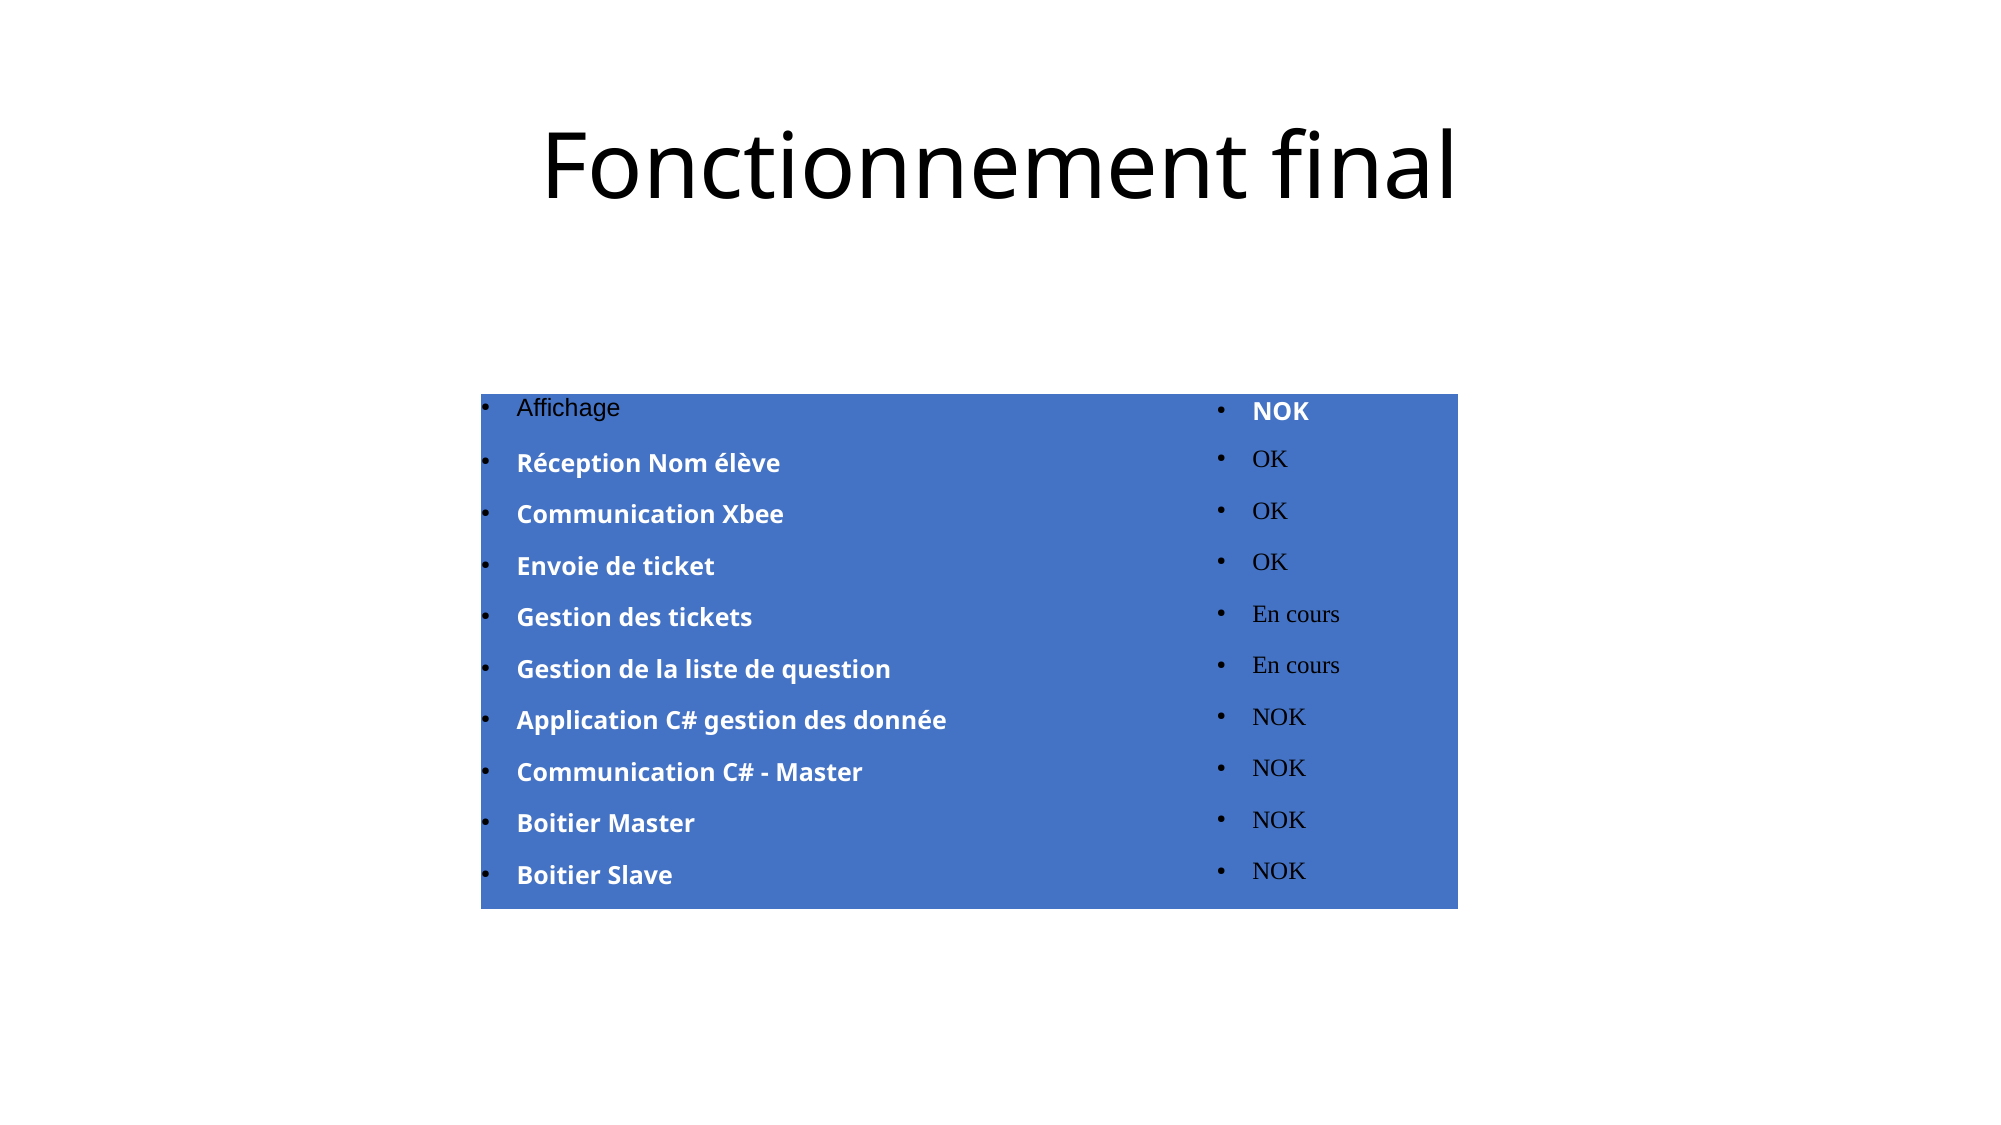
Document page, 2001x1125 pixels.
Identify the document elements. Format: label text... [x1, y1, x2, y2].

table_cell Application C# gestion des donnée [481, 703, 1217, 755]
table_cell Envoie de ticket [481, 548, 1217, 600]
table_cell NOK [1217, 755, 1458, 806]
table_cell Communication C# - Master [481, 755, 1217, 806]
table_cell Réception Nom élève [481, 445, 1217, 497]
table_cell NOK [1217, 806, 1458, 858]
table_cell En cours [1217, 600, 1458, 652]
table_cell Gestion de la liste de question [481, 652, 1217, 703]
table_cell OK [1217, 445, 1458, 497]
table_cell Communication Xbee [481, 497, 1217, 548]
title Fonctionnement final [137, 59, 1863, 278]
table_cell NOK [1217, 703, 1458, 755]
table_cell Boitier Master [481, 806, 1217, 858]
table_cell OK [1217, 497, 1458, 548]
table_cell Boitier Slave [481, 858, 1217, 909]
table_header Affichage [481, 394, 1217, 445]
table_cell NOK [1217, 858, 1458, 909]
table_cell En cours [1217, 652, 1458, 703]
table_cell Gestion des tickets [481, 600, 1217, 652]
table_header NOK [1217, 394, 1458, 445]
table_cell OK [1217, 548, 1458, 600]
